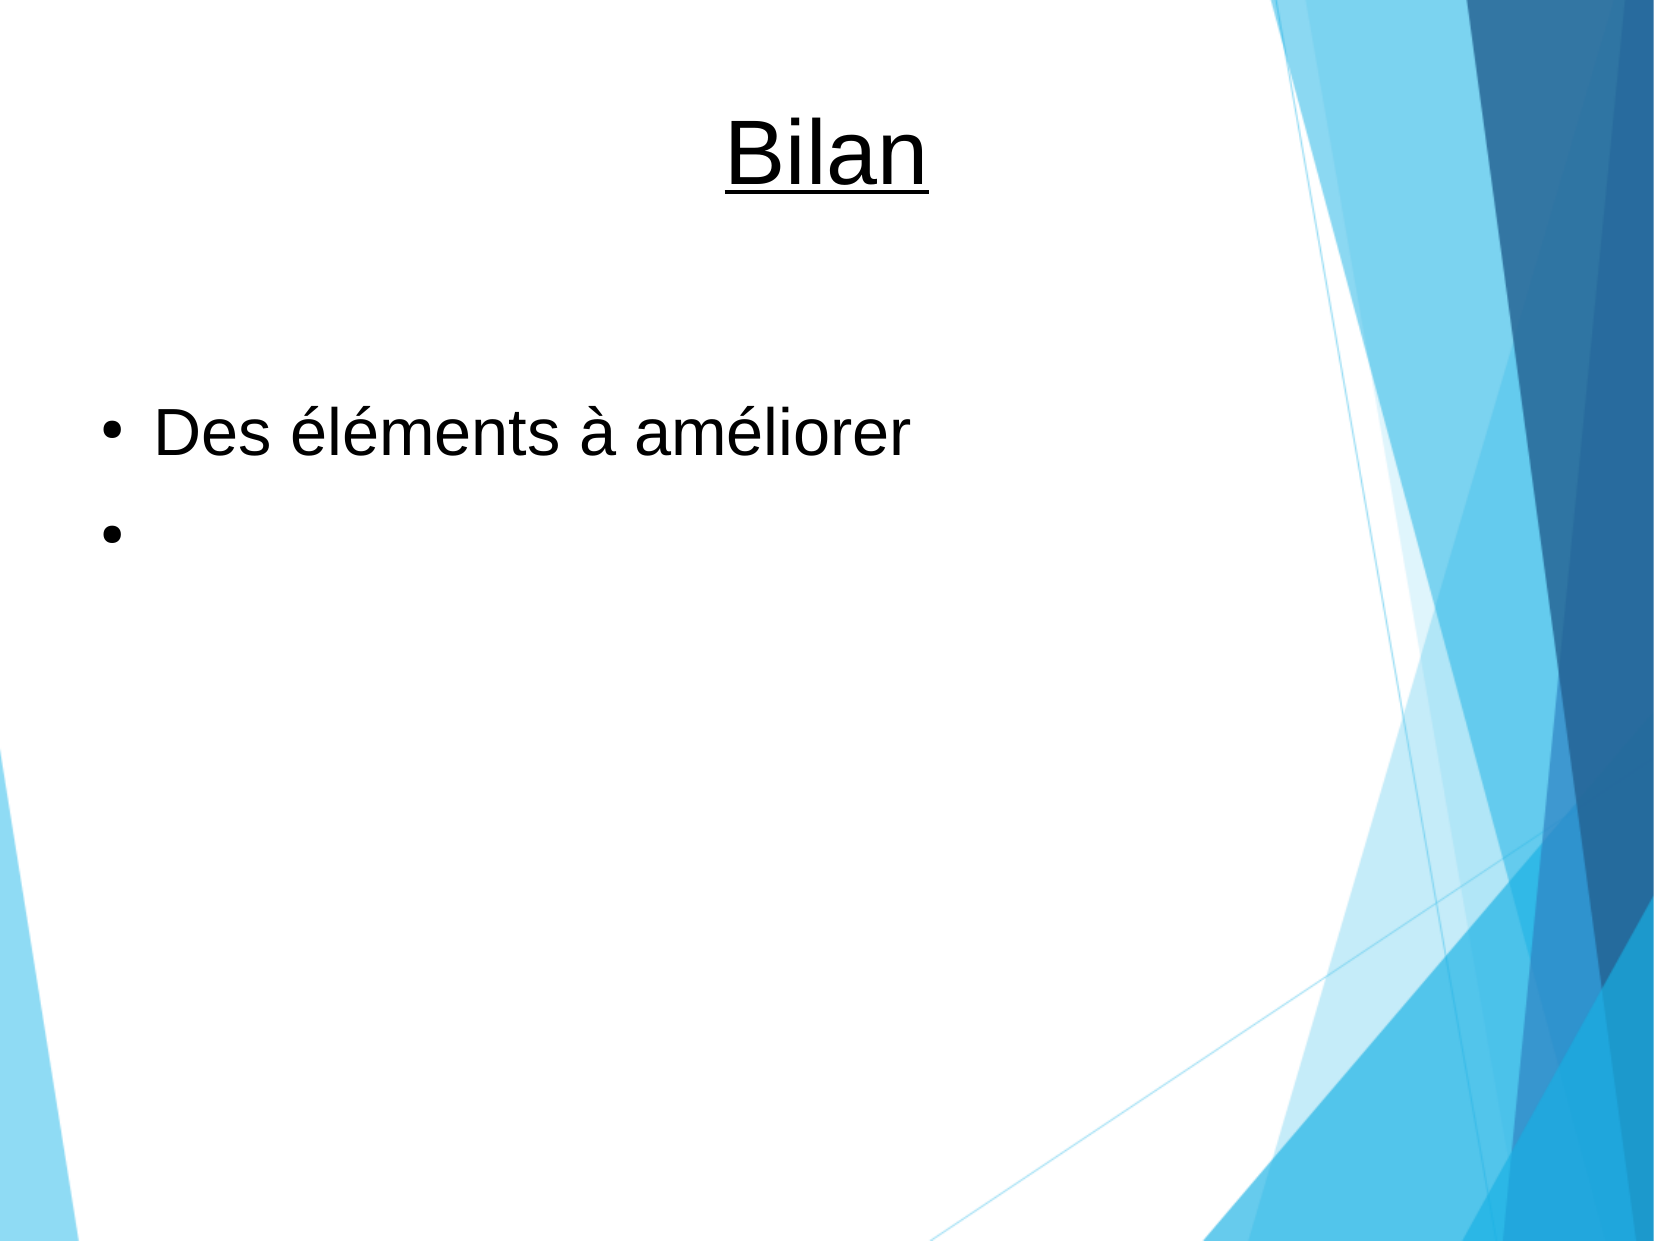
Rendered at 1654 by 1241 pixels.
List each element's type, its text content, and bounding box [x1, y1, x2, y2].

list Des éléments à améliorer [82, 290, 1571, 1010]
picture [0, 0, 1654, 1241]
title Bilan [82, 49, 1571, 257]
